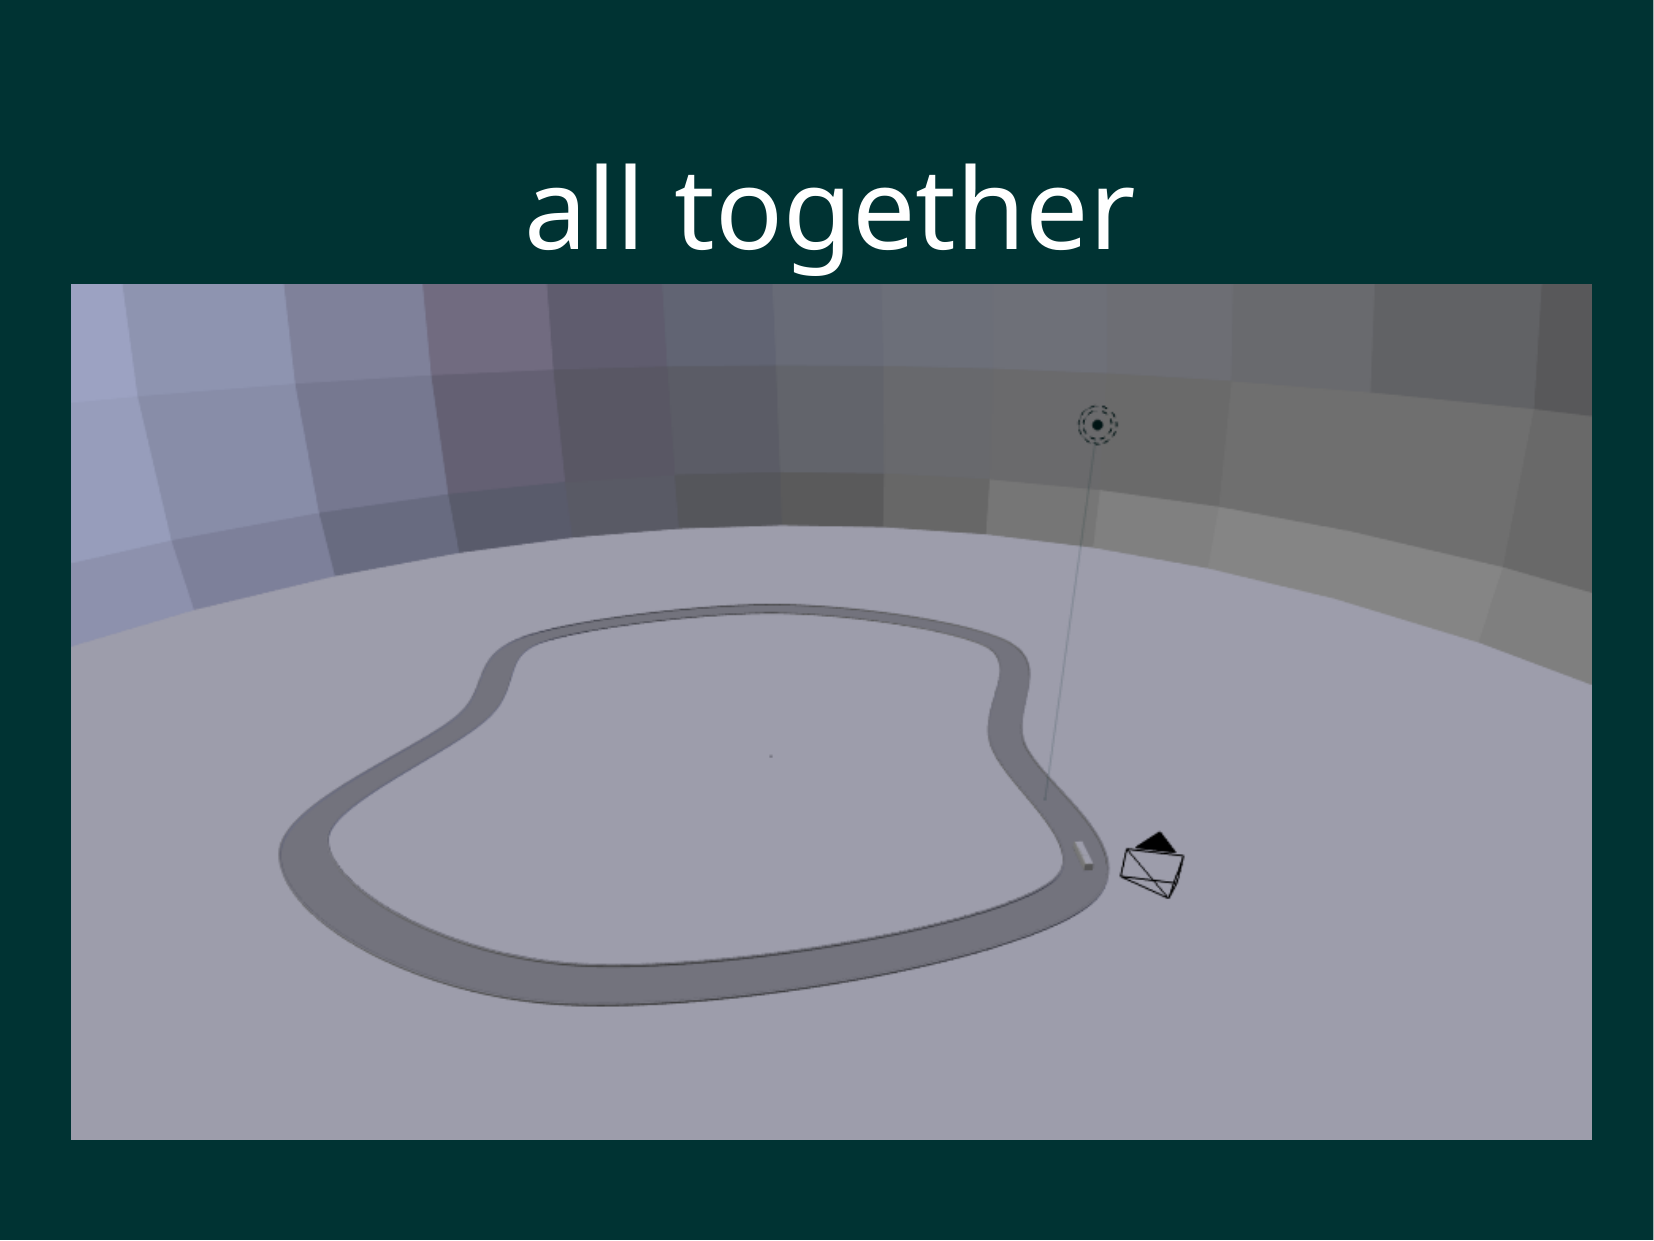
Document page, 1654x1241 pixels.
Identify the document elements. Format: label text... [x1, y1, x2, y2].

picture [71, 284, 1592, 1141]
text_box all together [510, 122, 1216, 284]
